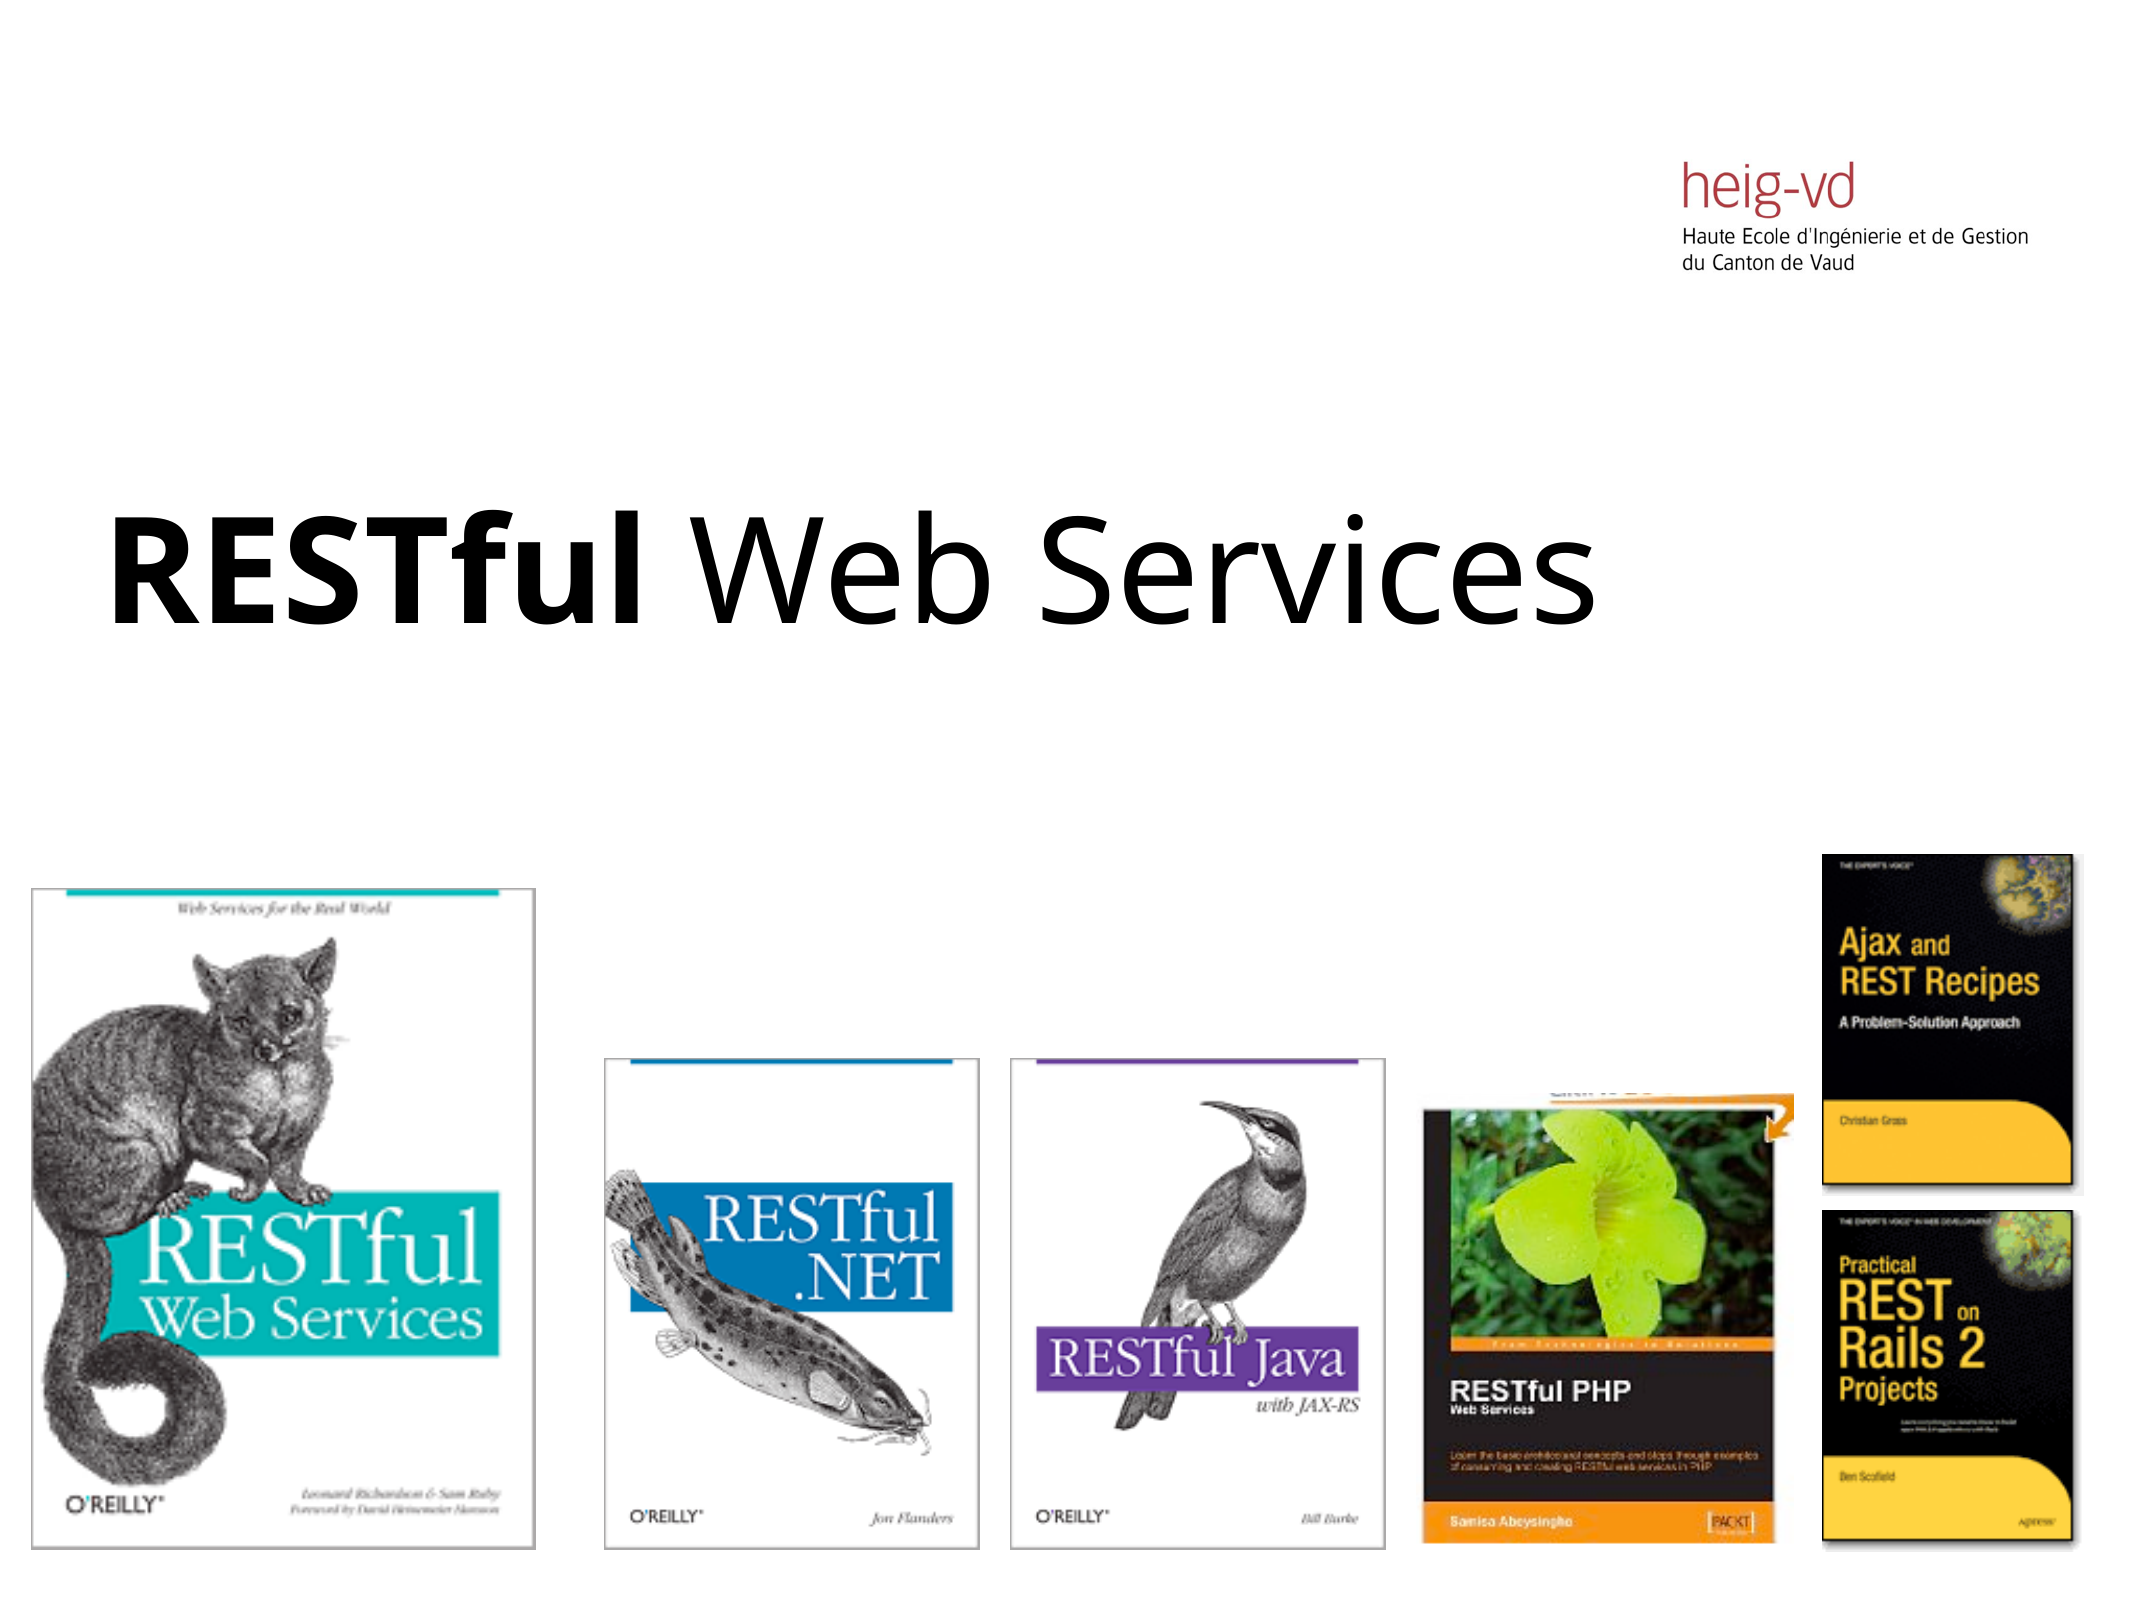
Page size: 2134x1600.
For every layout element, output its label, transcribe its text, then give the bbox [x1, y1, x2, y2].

picture [1010, 1058, 1386, 1550]
picture [604, 1058, 980, 1550]
picture [1416, 1093, 1794, 1548]
picture [1822, 1210, 2084, 1553]
picture [31, 888, 536, 1550]
title RESTful Web Services [93, 372, 2040, 757]
picture [1822, 854, 2084, 1196]
picture [1672, 149, 2036, 284]
